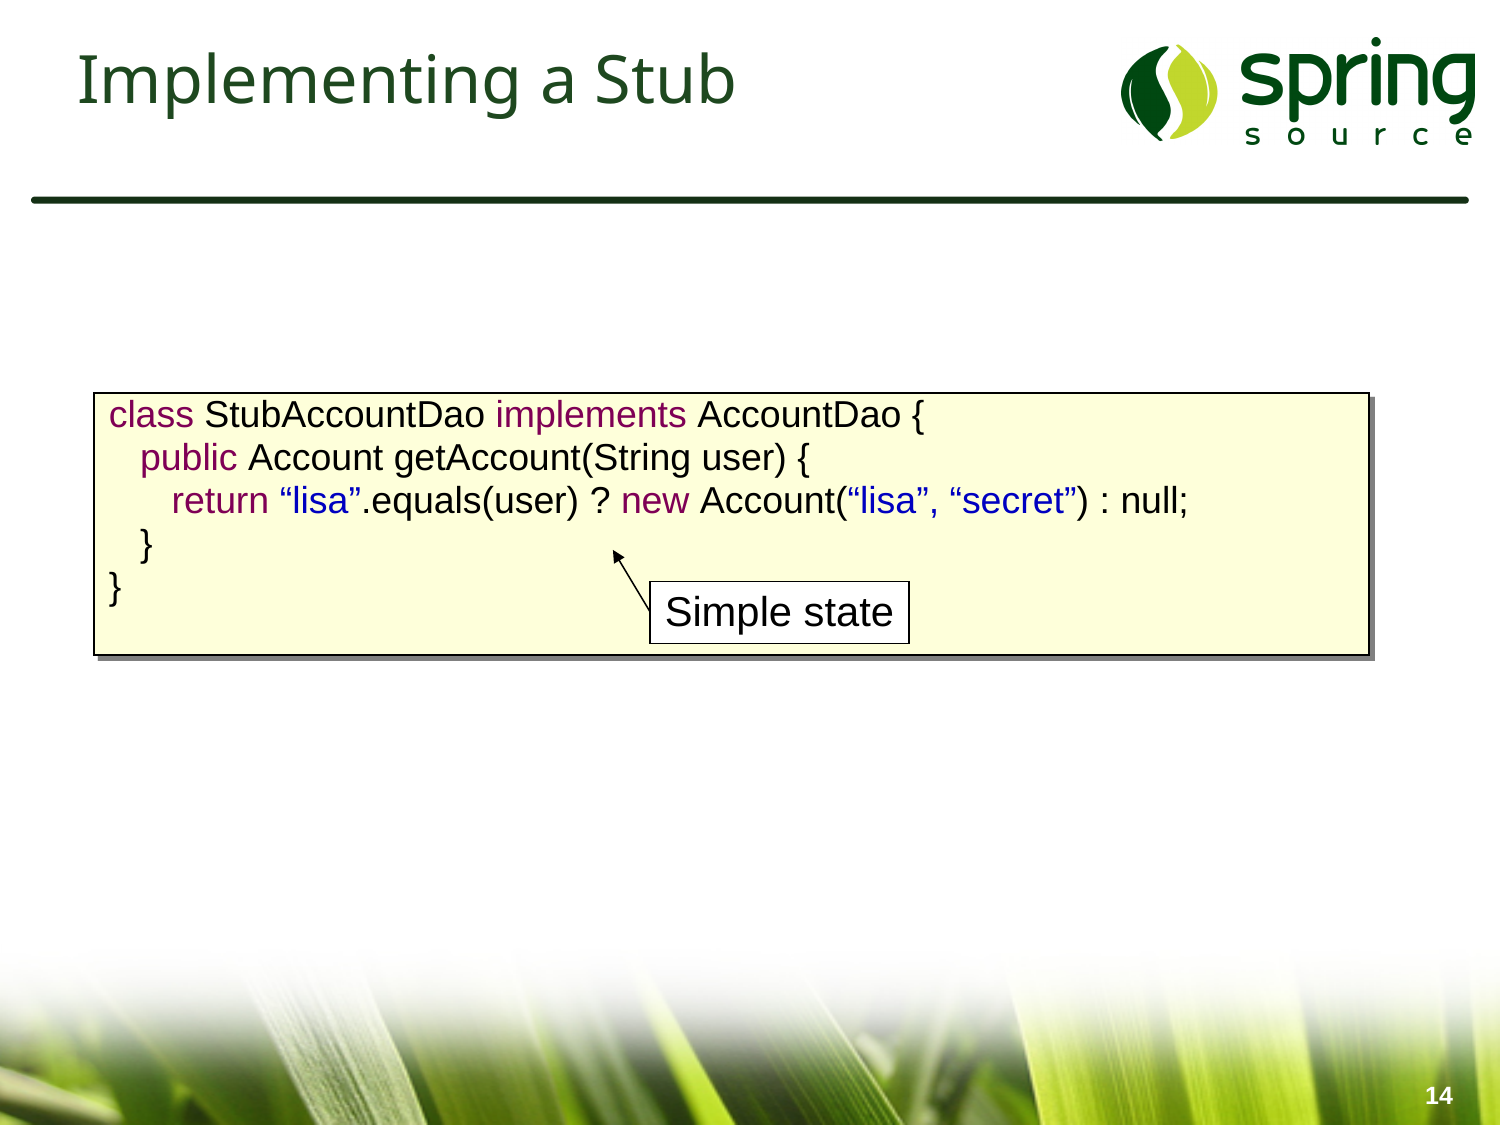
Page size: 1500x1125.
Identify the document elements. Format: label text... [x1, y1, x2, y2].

text_box Simple state [650, 581, 910, 644]
list class StubAccountDao implements AccountDao { public Account getAccount(String user) { return “lisa”.equals(user) ? new Account(“lisa”, “secret”) : null; } } [93, 393, 1370, 655]
picture [1338, 37, 1475, 145]
picture [0, 944, 1500, 1125]
title Implementing a Stub [62, 24, 1338, 213]
